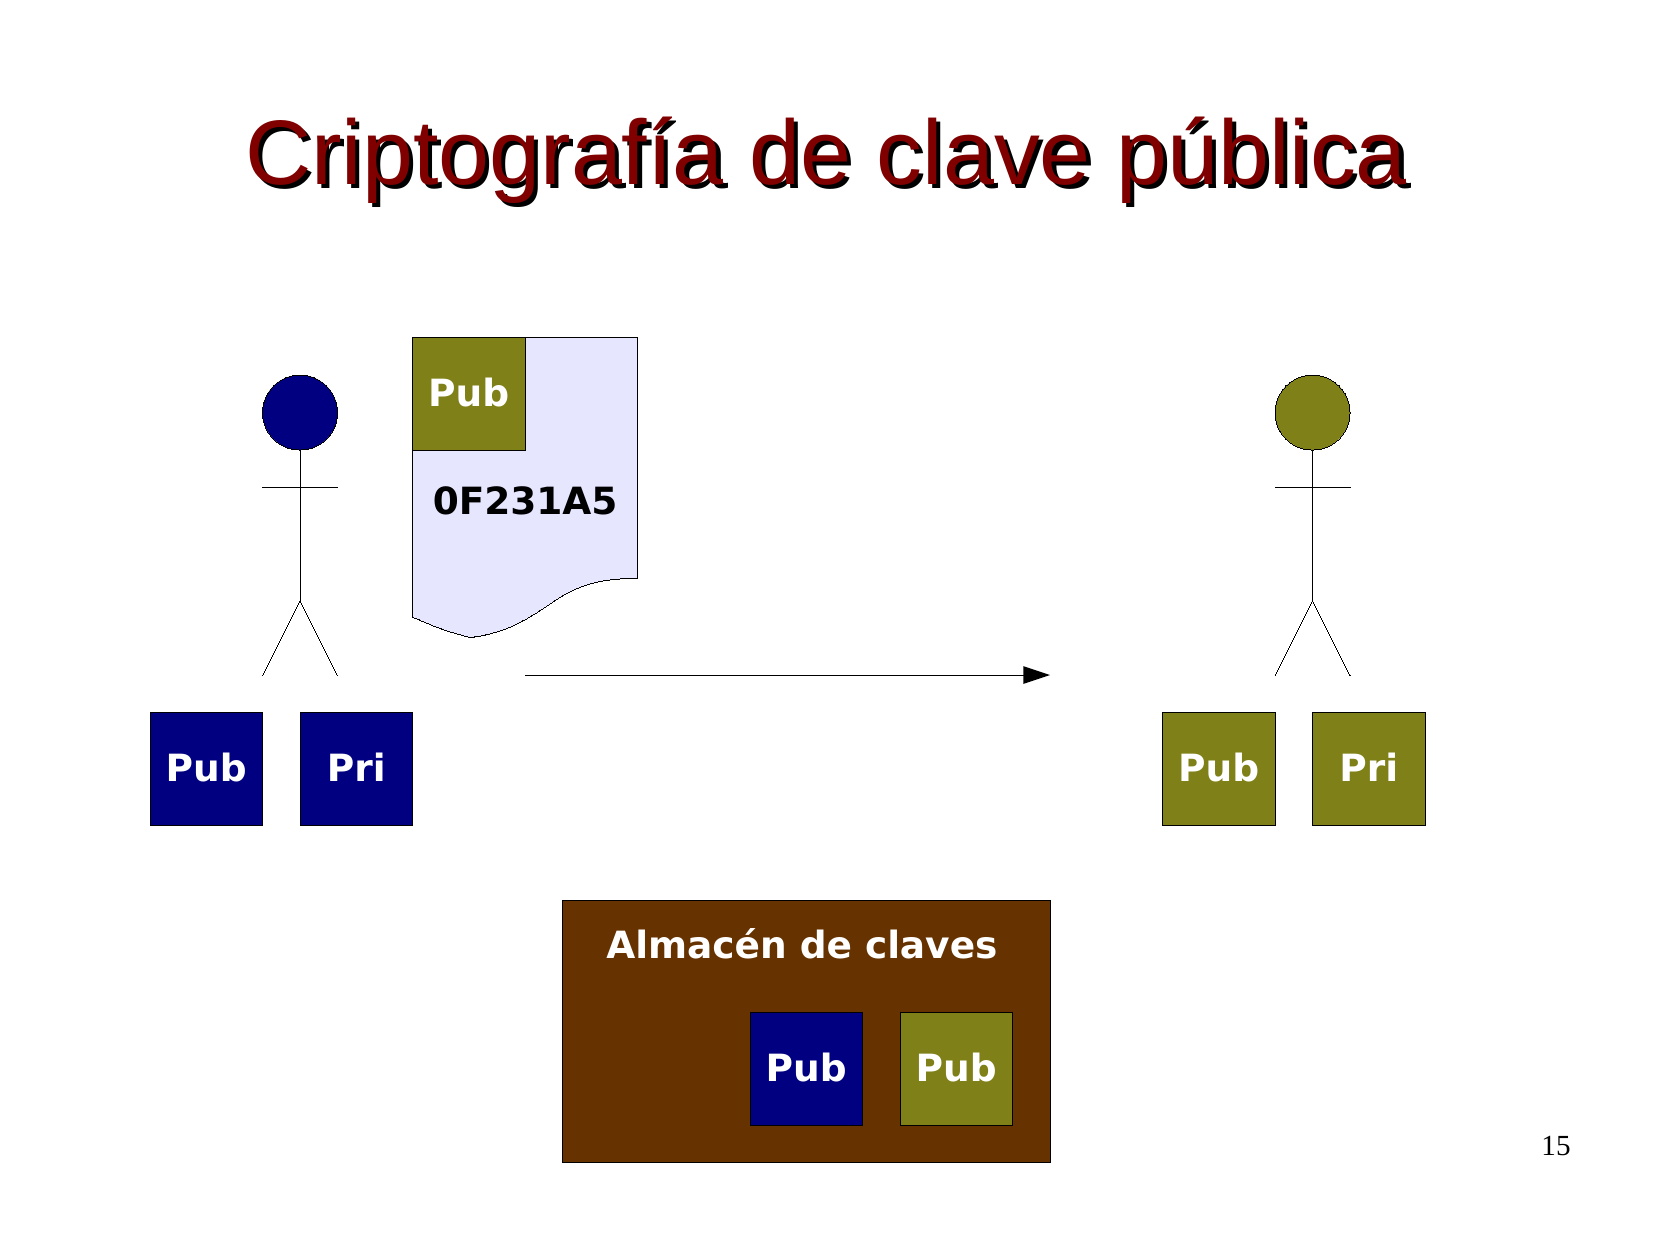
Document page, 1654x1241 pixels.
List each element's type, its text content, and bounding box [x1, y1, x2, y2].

text_box Pri [1312, 712, 1426, 826]
text_box Pri [300, 712, 413, 826]
text_box Pub [1162, 712, 1276, 826]
text_box [562, 900, 1051, 1163]
text_box Pub [900, 1012, 1013, 1126]
text_box Pub [412, 337, 526, 451]
text_box Pub [750, 1012, 863, 1126]
text_box [262, 375, 338, 451]
title Criptografía de clave pública [82, 49, 1571, 257]
text_box Pub [150, 712, 263, 826]
text_box 0F231A5 [412, 337, 638, 638]
text_box [1275, 375, 1351, 451]
text_box Almacén de claves [591, 916, 1013, 976]
